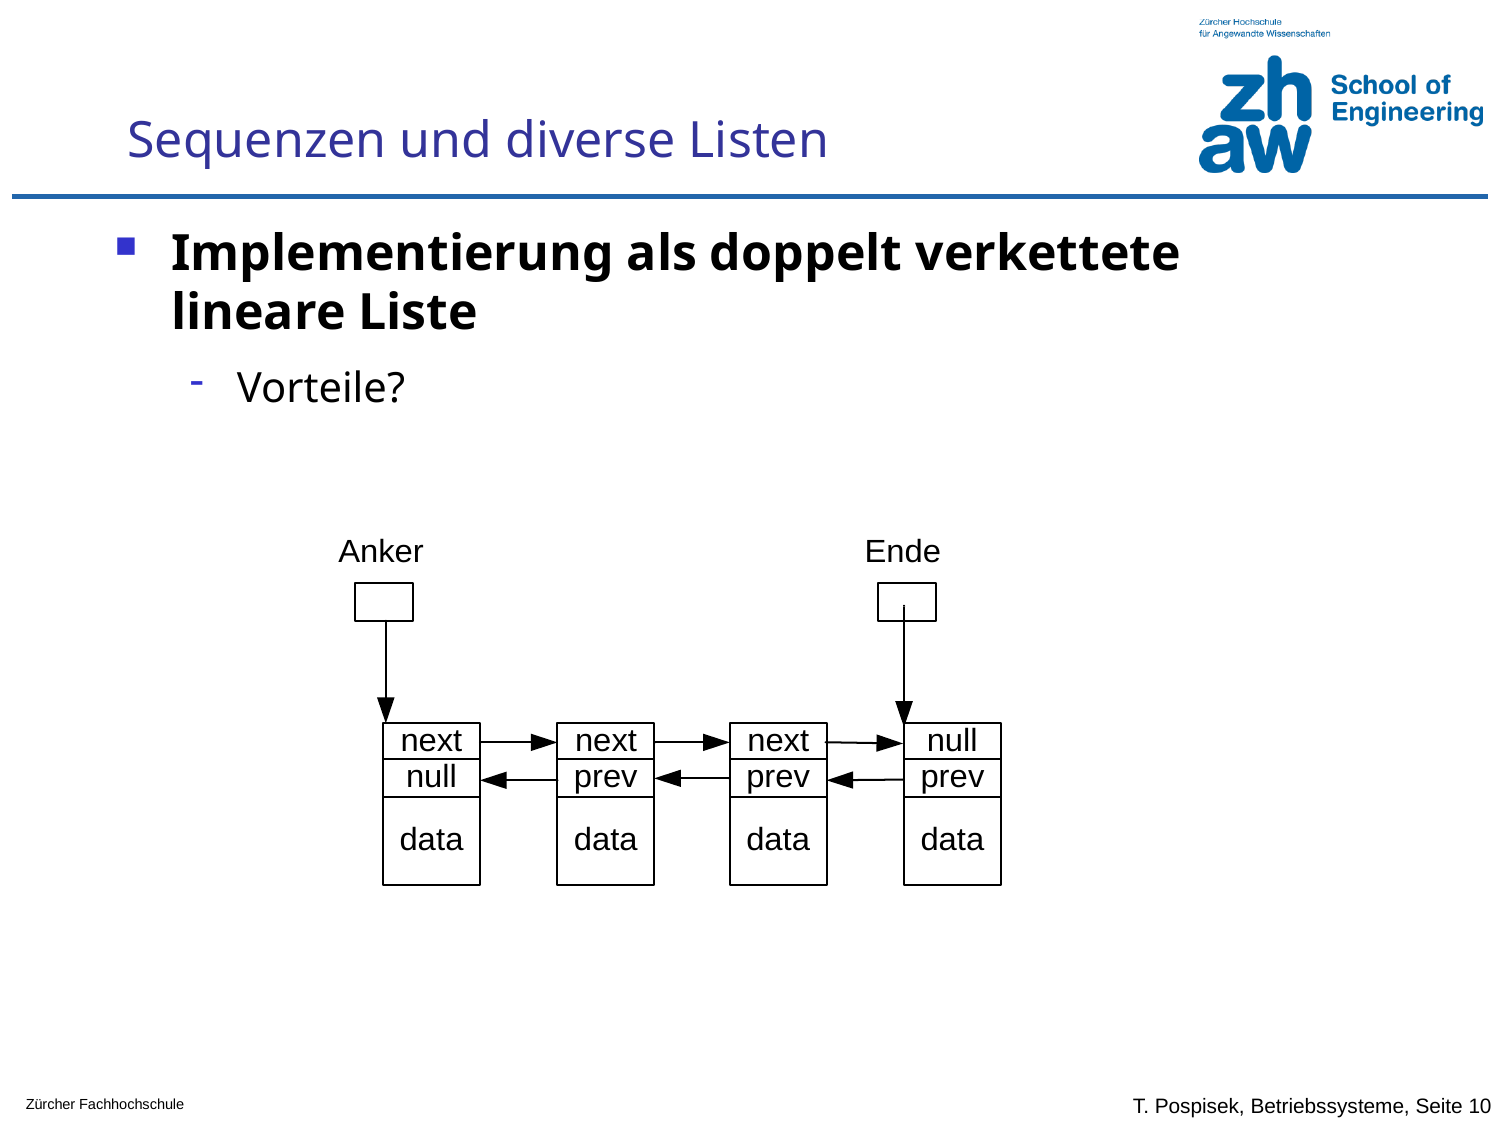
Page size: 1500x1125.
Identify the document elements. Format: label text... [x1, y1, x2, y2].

picture [1199, 19, 1483, 173]
list Implementierung als doppelt verkettete lineare Liste Vorteile? [99, 212, 1200, 938]
title Sequenzen und diverse Listen [112, 50, 1391, 175]
picture [291, 520, 1030, 890]
